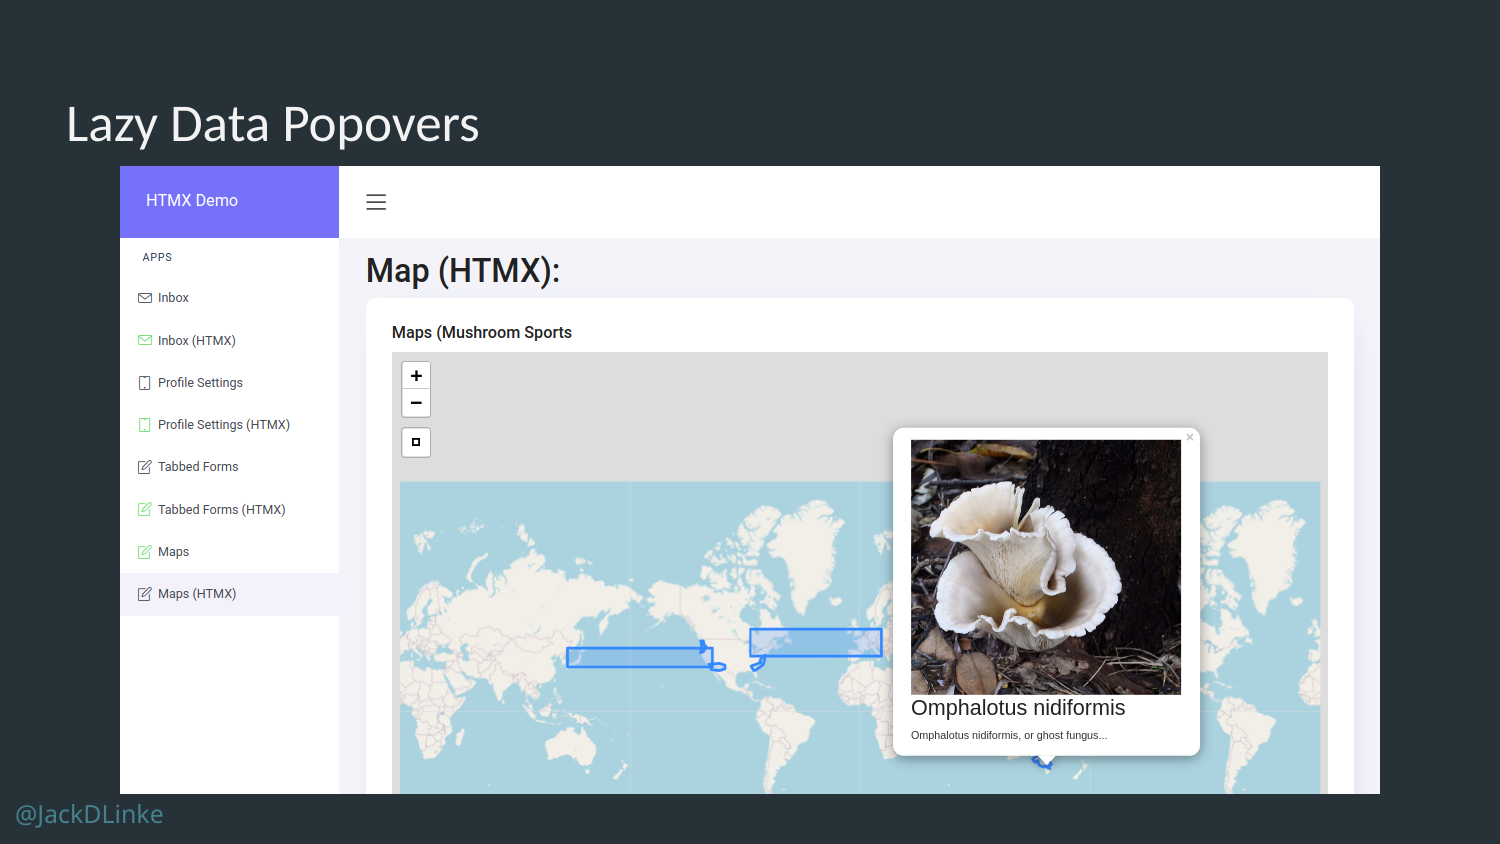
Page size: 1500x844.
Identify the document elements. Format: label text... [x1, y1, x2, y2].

title Lazy Data Popovers [51, 72, 1449, 167]
picture [120, 166, 1380, 794]
